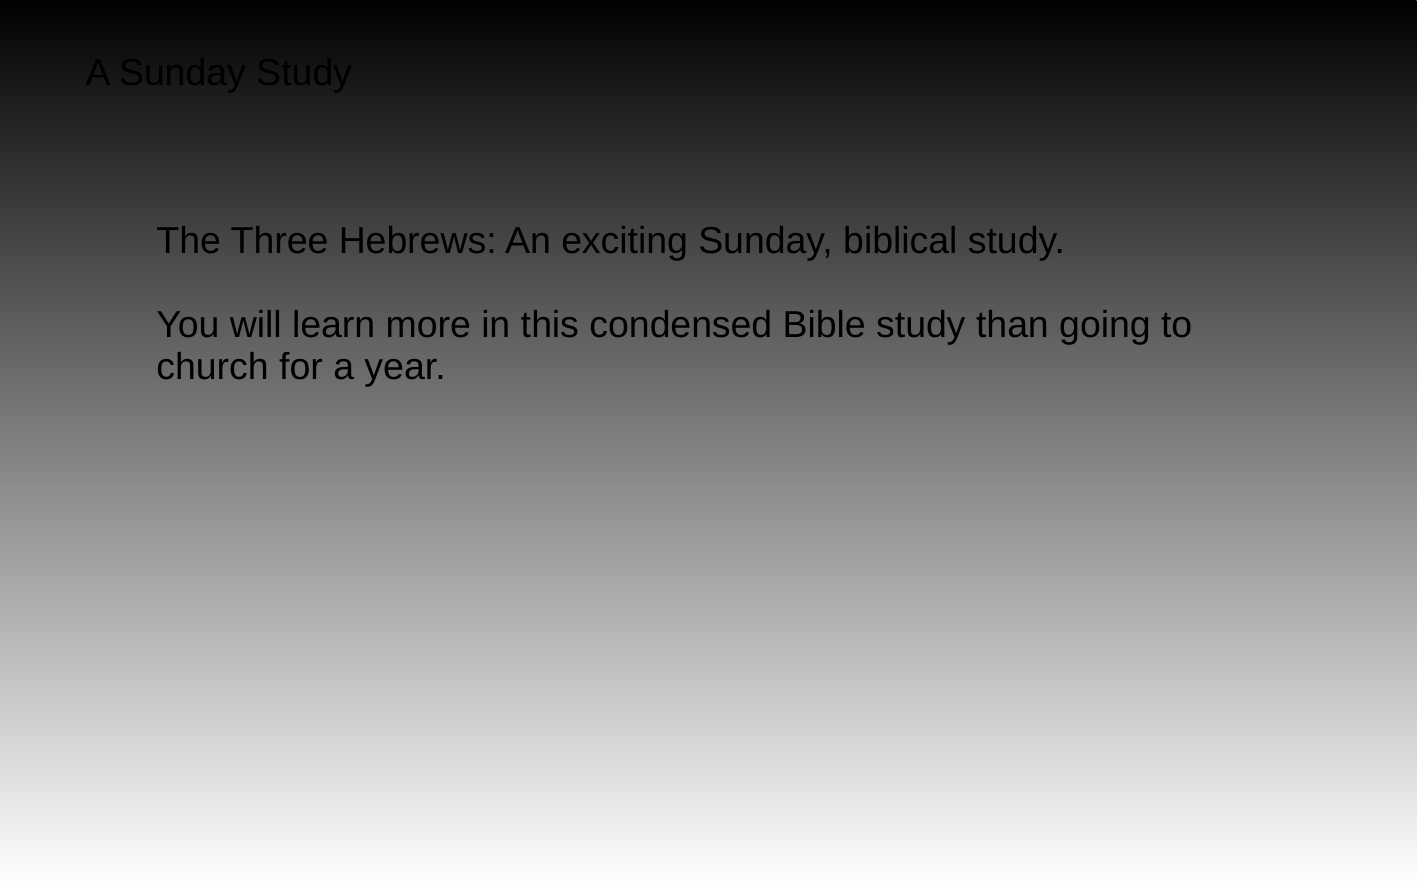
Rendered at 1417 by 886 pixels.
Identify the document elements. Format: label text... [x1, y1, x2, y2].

title A Sunday Study [70, 44, 1346, 186]
list The Three Hebrews: An exciting Sunday, biblical study. You will learn more in this condensed Bible study than going to church for a year. [141, 212, 1276, 753]
